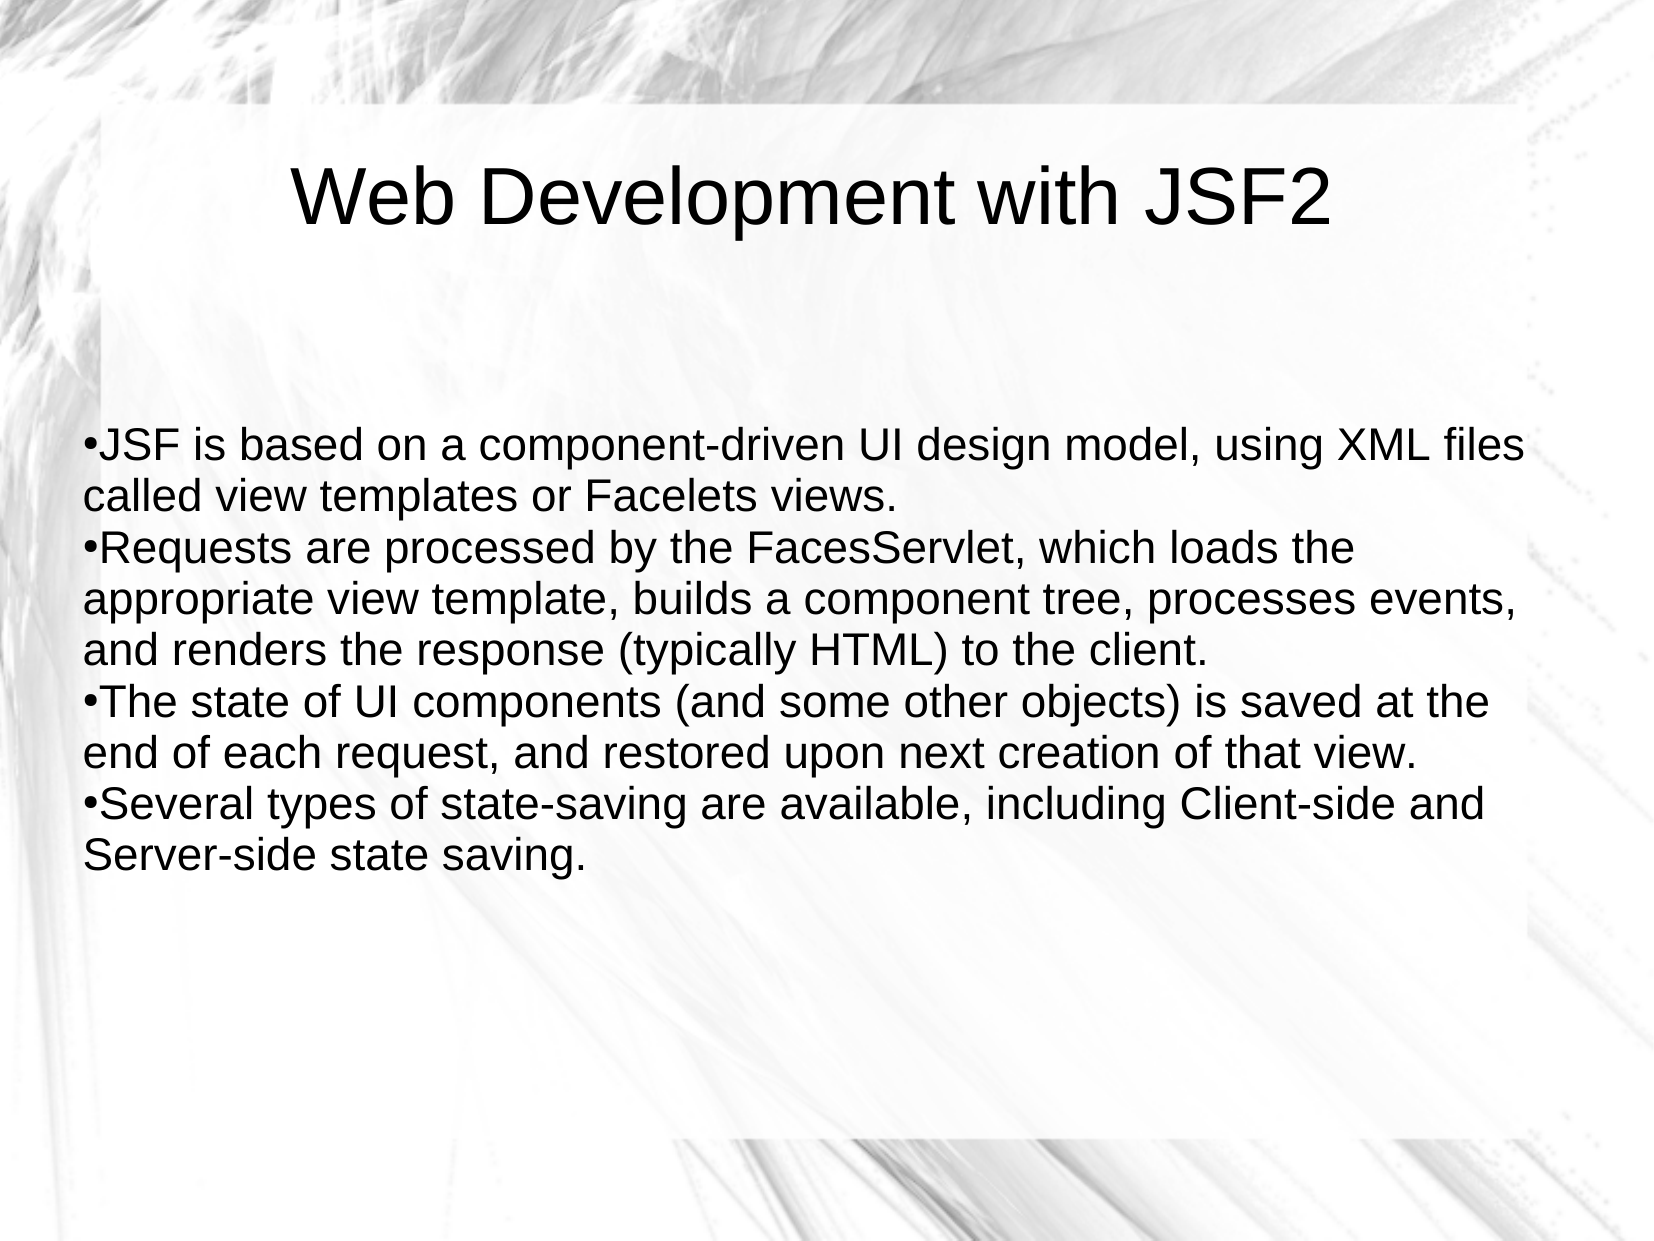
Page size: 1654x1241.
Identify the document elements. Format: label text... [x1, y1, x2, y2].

title Web Development with JSF2 [118, 112, 1506, 281]
picture [0, 0, 1654, 1241]
subtitle JSF is based on a component-driven UI design model, using XML files called view templates or Facelets views. Requests are processed by the FacesServlet, which loads the appropriate view template, builds a component tree, processes events, and renders the response (typically HTML) to the client. The state of UI components (and some other objects) is saved at the end of each request, and restored upon next creation of that view. Several types of state-saving are available, including Client-side and Server-side state saving. [82, 290, 1538, 1010]
